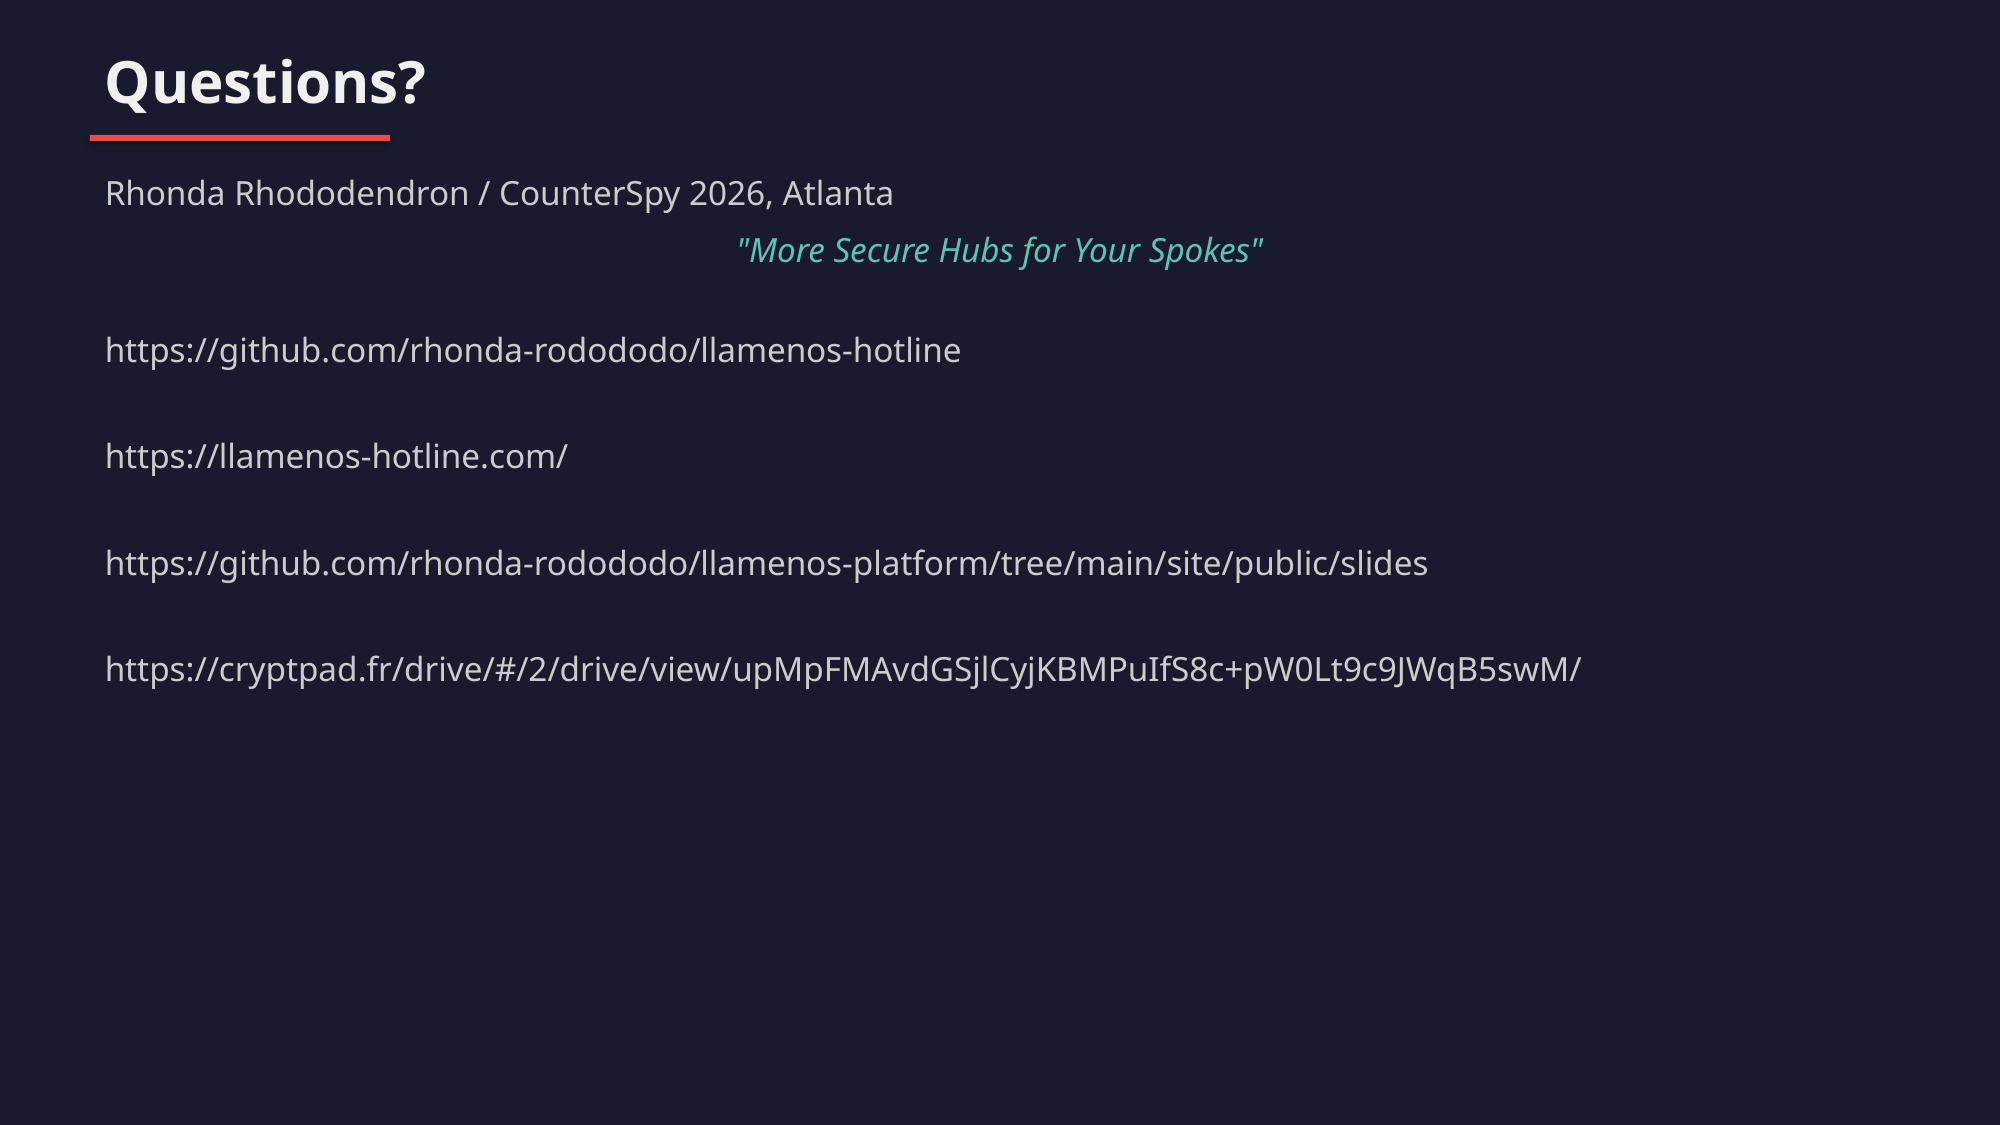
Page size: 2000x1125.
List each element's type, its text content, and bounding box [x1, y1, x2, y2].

text_box [89, 134, 390, 142]
text_box Rhonda Rhododendron / CounterSpy 2026, Atlanta "More Secure Hubs for Your Spokes" https://github.com/rhonda-rodododo/llamenos-hotline https://llamenos-hotline.com/ https://github.com/rhonda-rodododo/llamenos-platform/tree/main/site/public/slides https://cryptpad.fr/drive/#/2/drive/view/upMpFMAvdGSjlCyjKBMPuIfS8c+pW0Lt9c9JWqB5swM/ [89, 164, 1910, 696]
text_box Questions? [89, 37, 1910, 123]
